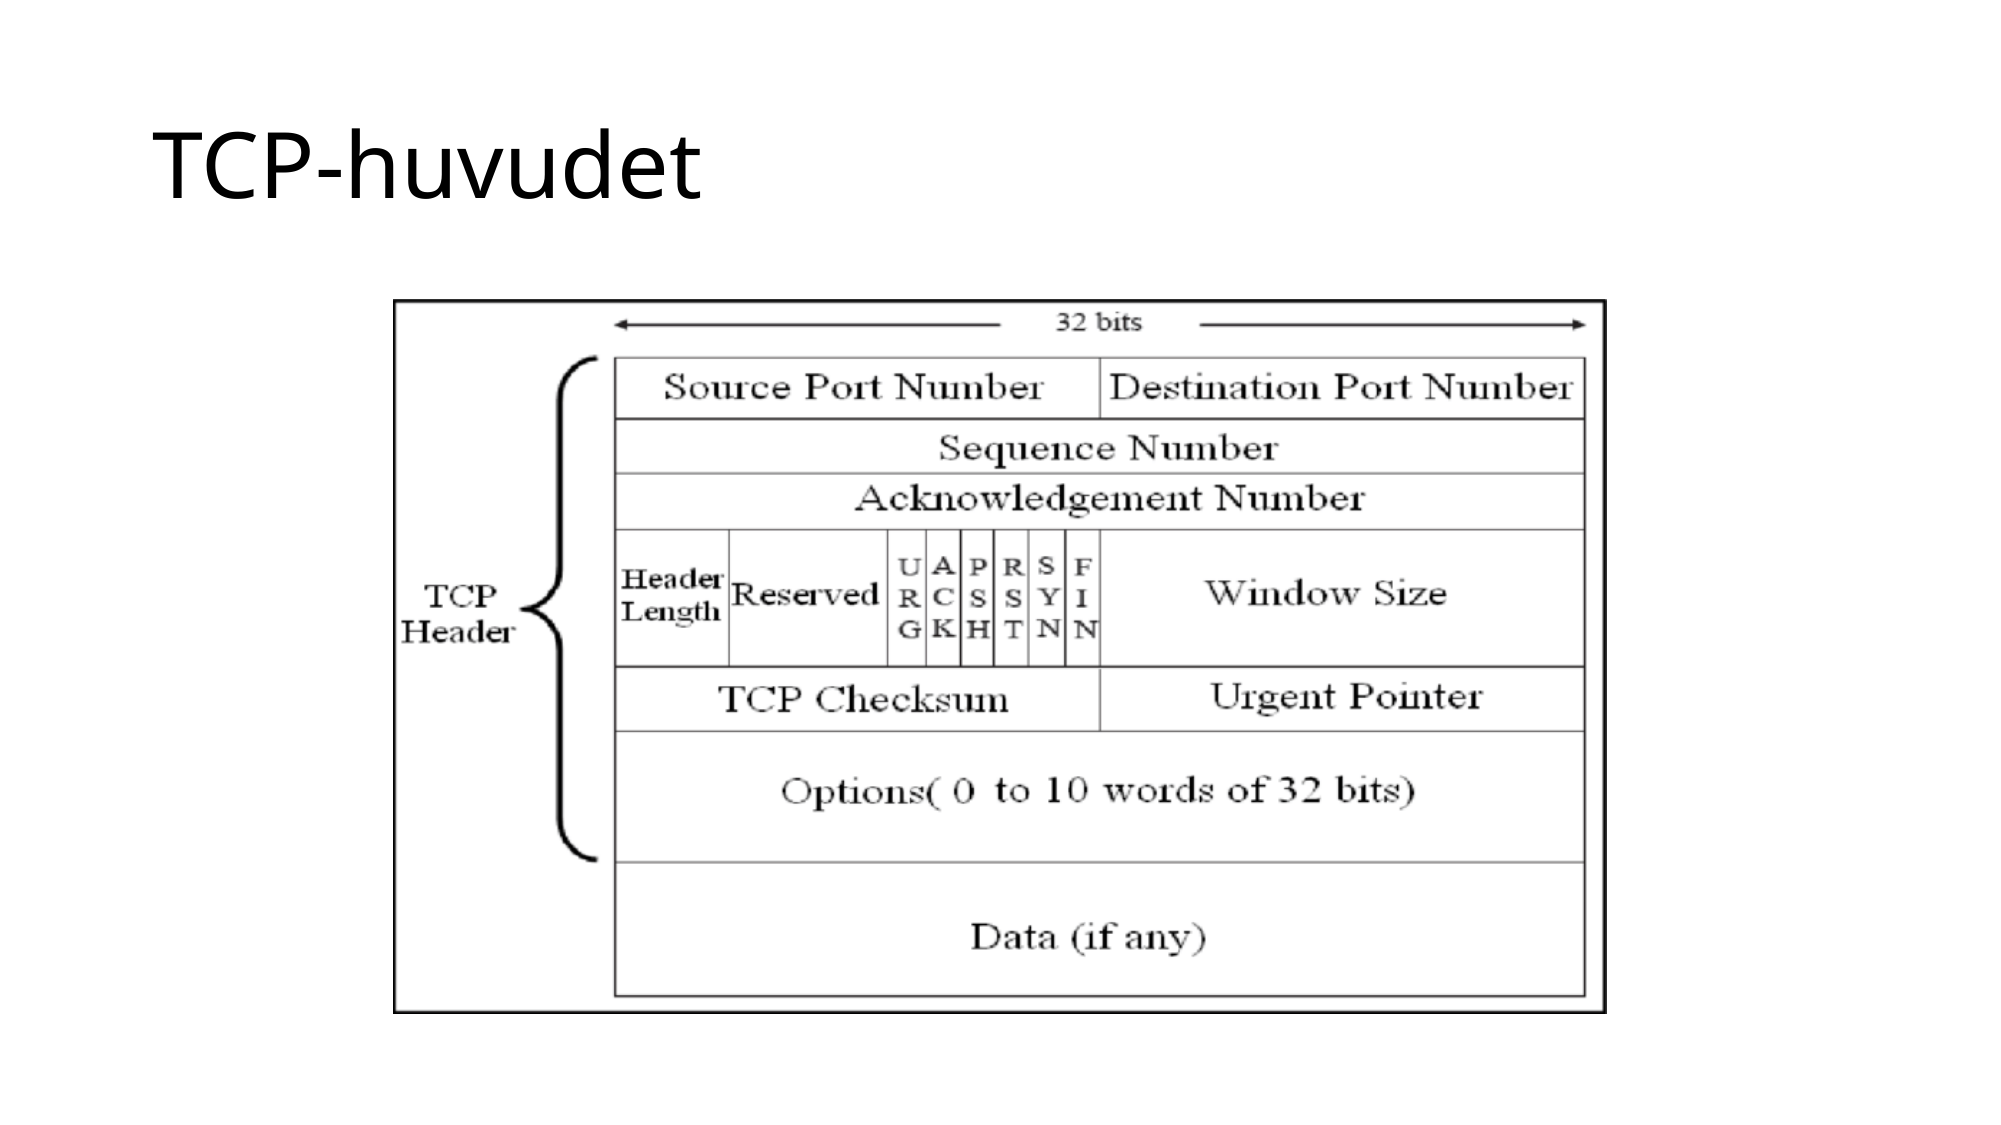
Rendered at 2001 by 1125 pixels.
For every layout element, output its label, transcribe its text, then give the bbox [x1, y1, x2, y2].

title TCP-huvudet [137, 59, 1863, 278]
picture [393, 299, 1607, 1014]
